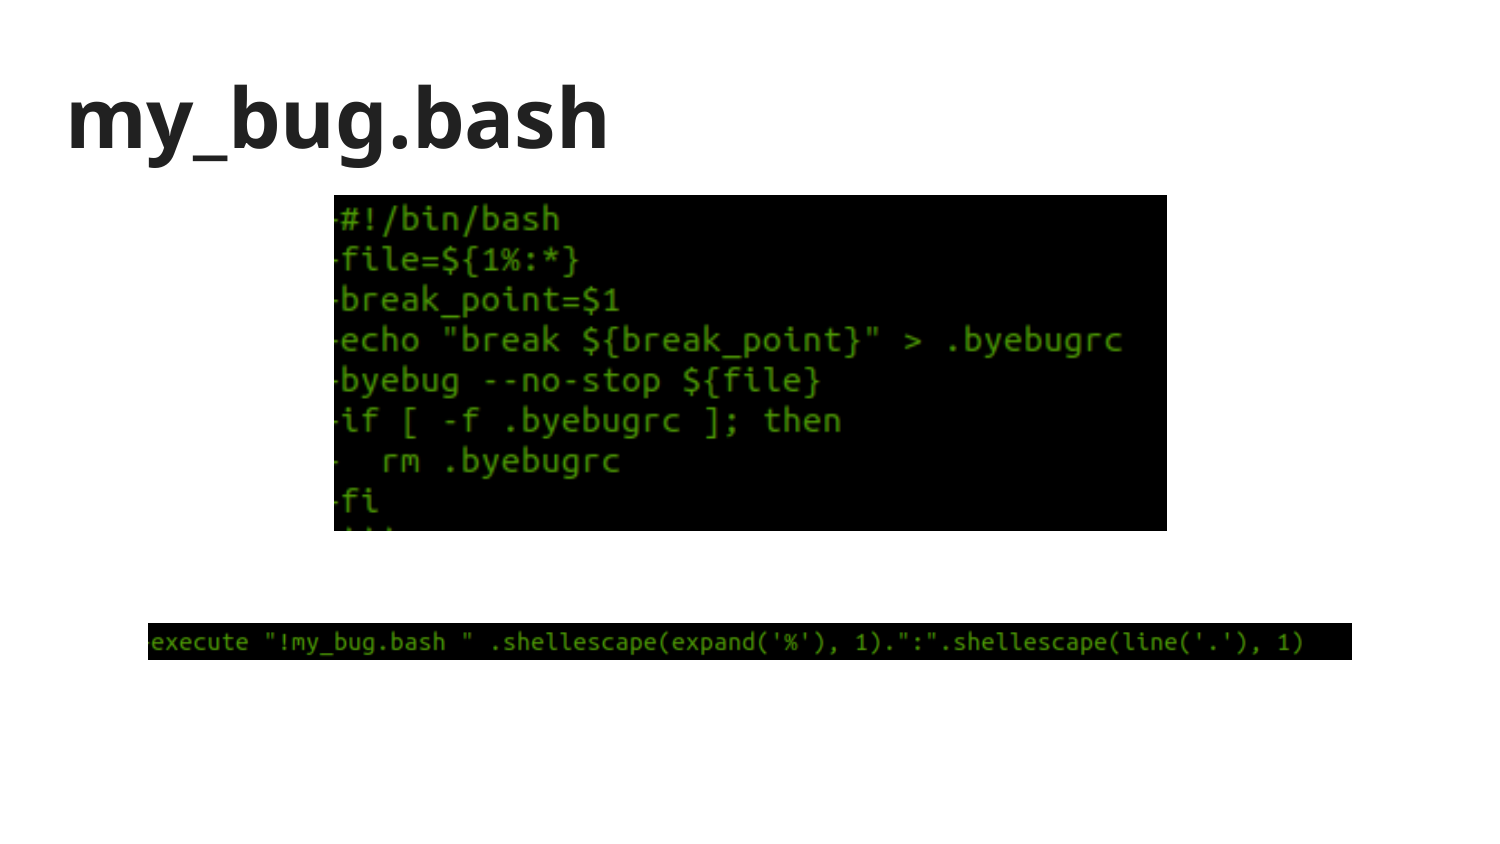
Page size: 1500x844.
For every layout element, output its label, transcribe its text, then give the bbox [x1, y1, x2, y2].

title my_bug.bash [50, 50, 1451, 174]
picture [334, 195, 1167, 531]
picture [148, 623, 1352, 660]
